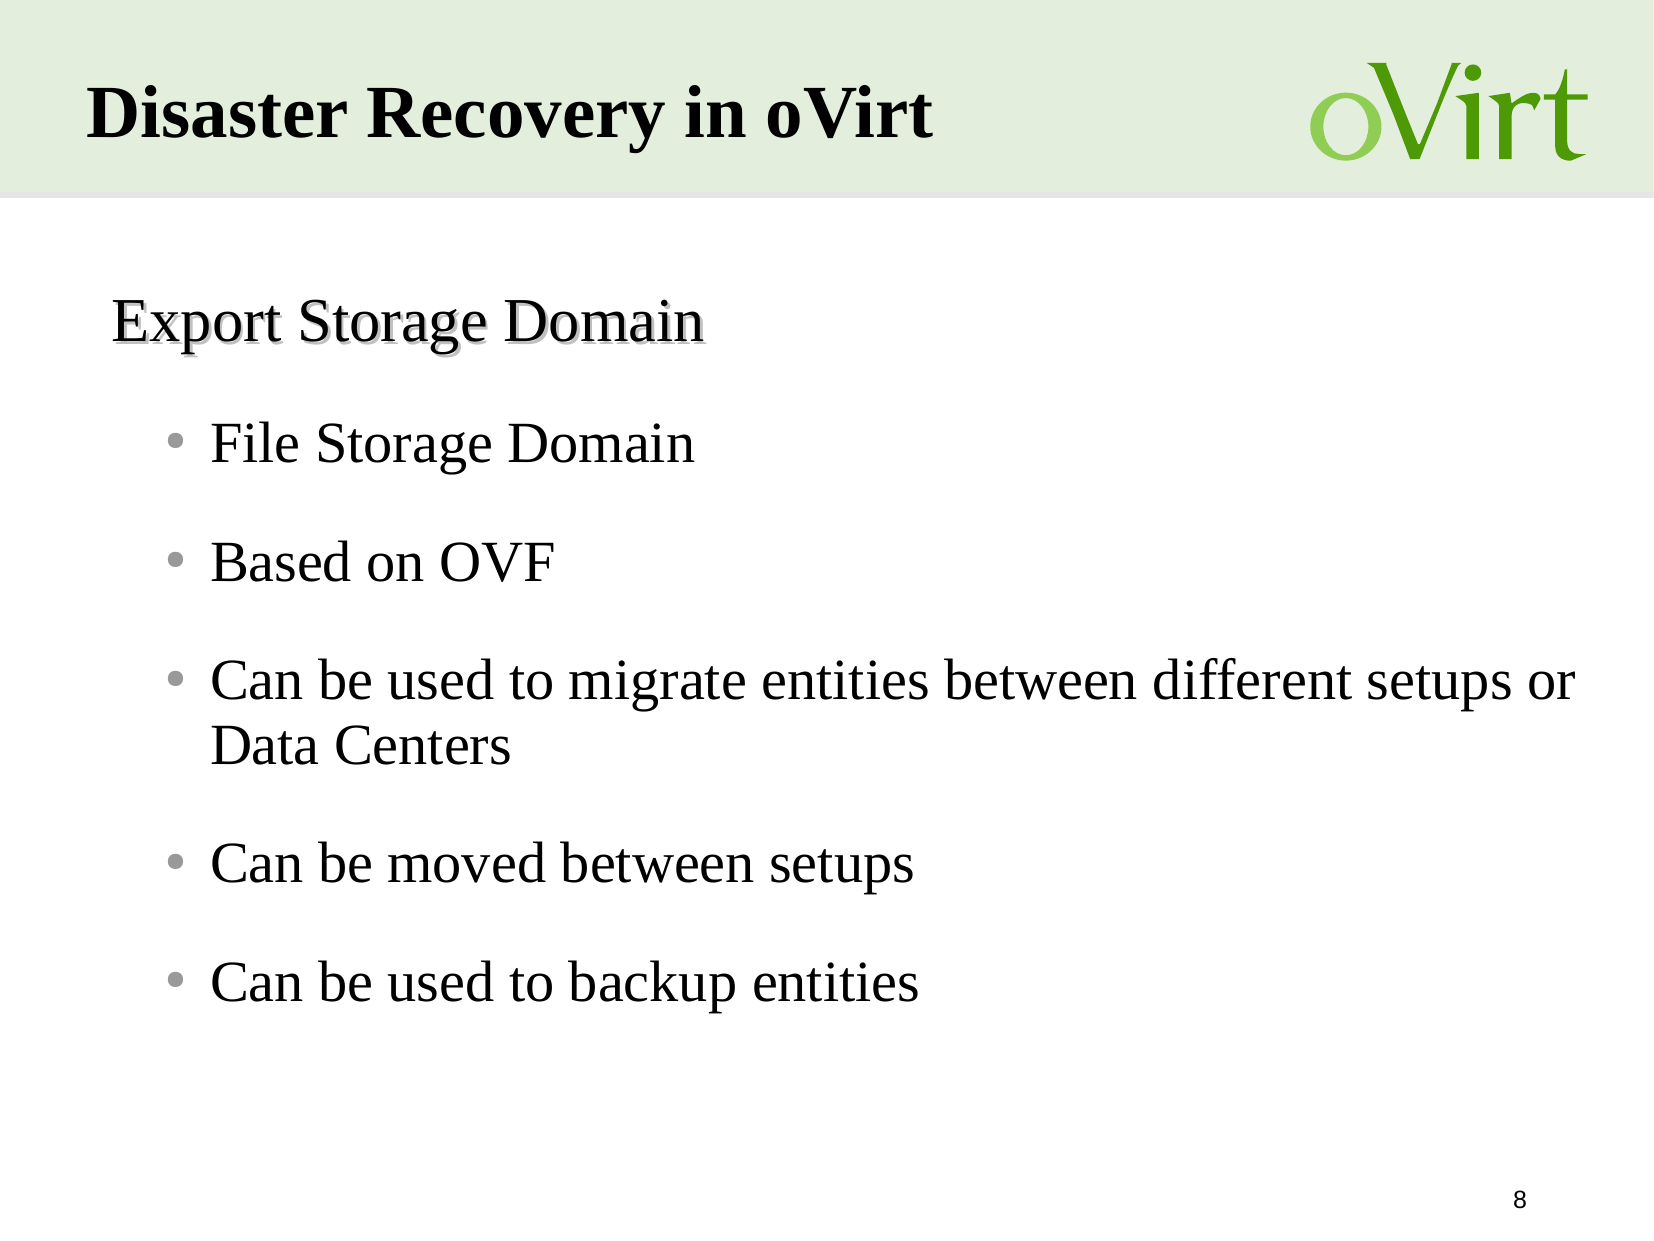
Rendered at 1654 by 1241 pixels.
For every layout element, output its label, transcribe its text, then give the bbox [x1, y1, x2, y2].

list Export Storage Domain [51, 286, 1540, 420]
title Disaster Recovery in oVirt [86, 36, 1307, 188]
list File Storage Domain Based on OVF Can be used to migrate entities between different setups or Data Centers Can be moved between setups Can be used to backup entities [150, 410, 1639, 1014]
